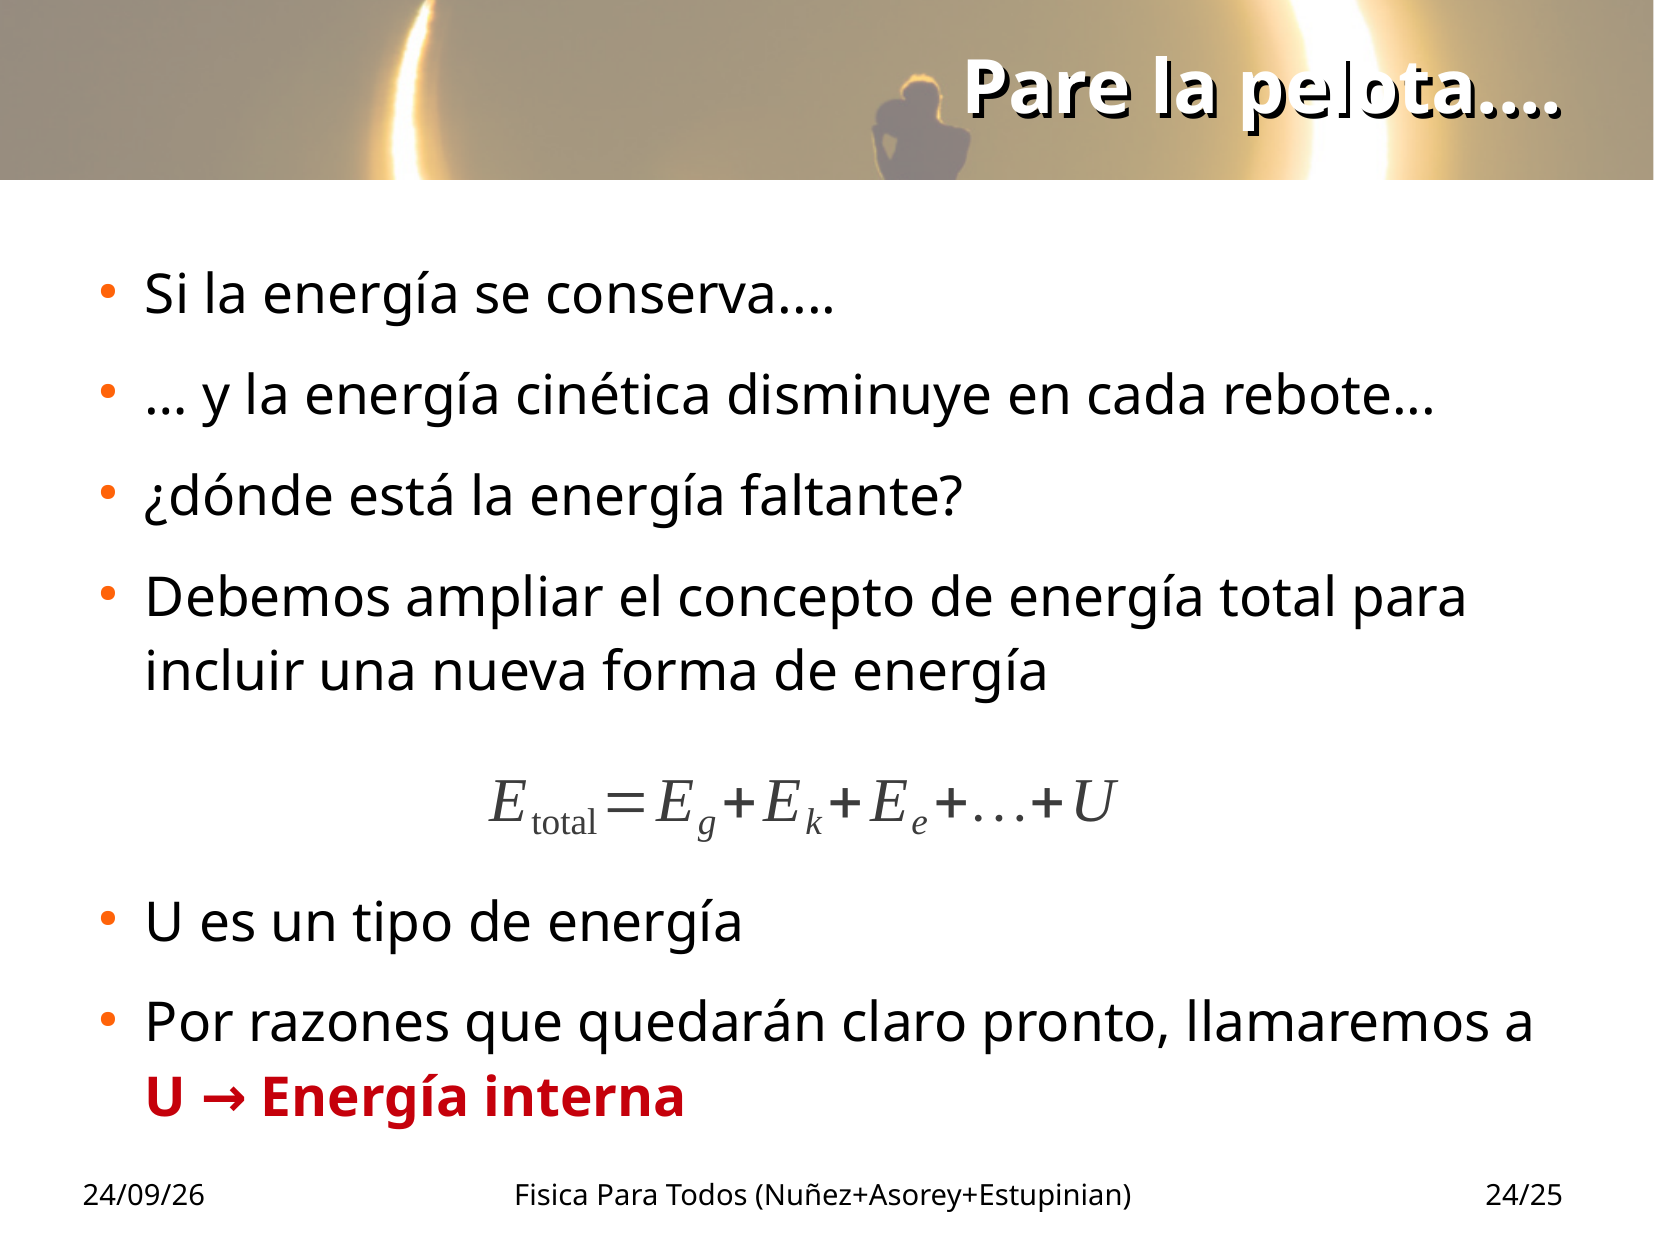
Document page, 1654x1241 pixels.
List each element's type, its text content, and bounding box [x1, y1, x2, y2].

list Si la energía se conserva.... … y la energía cinética disminuye en cada rebote... ¿dónde está la energía faltante? Debemos ampliar el concepto de energía total para incluir una nueva forma de energía U es un tipo de energía Por razones que quedarán claro pronto, llamaremos a U → Energía interna [82, 255, 1571, 1141]
picture [0, 0, 1654, 180]
chart [480, 765, 1128, 844]
title Pare la pelota.... [75, 19, 1564, 151]
